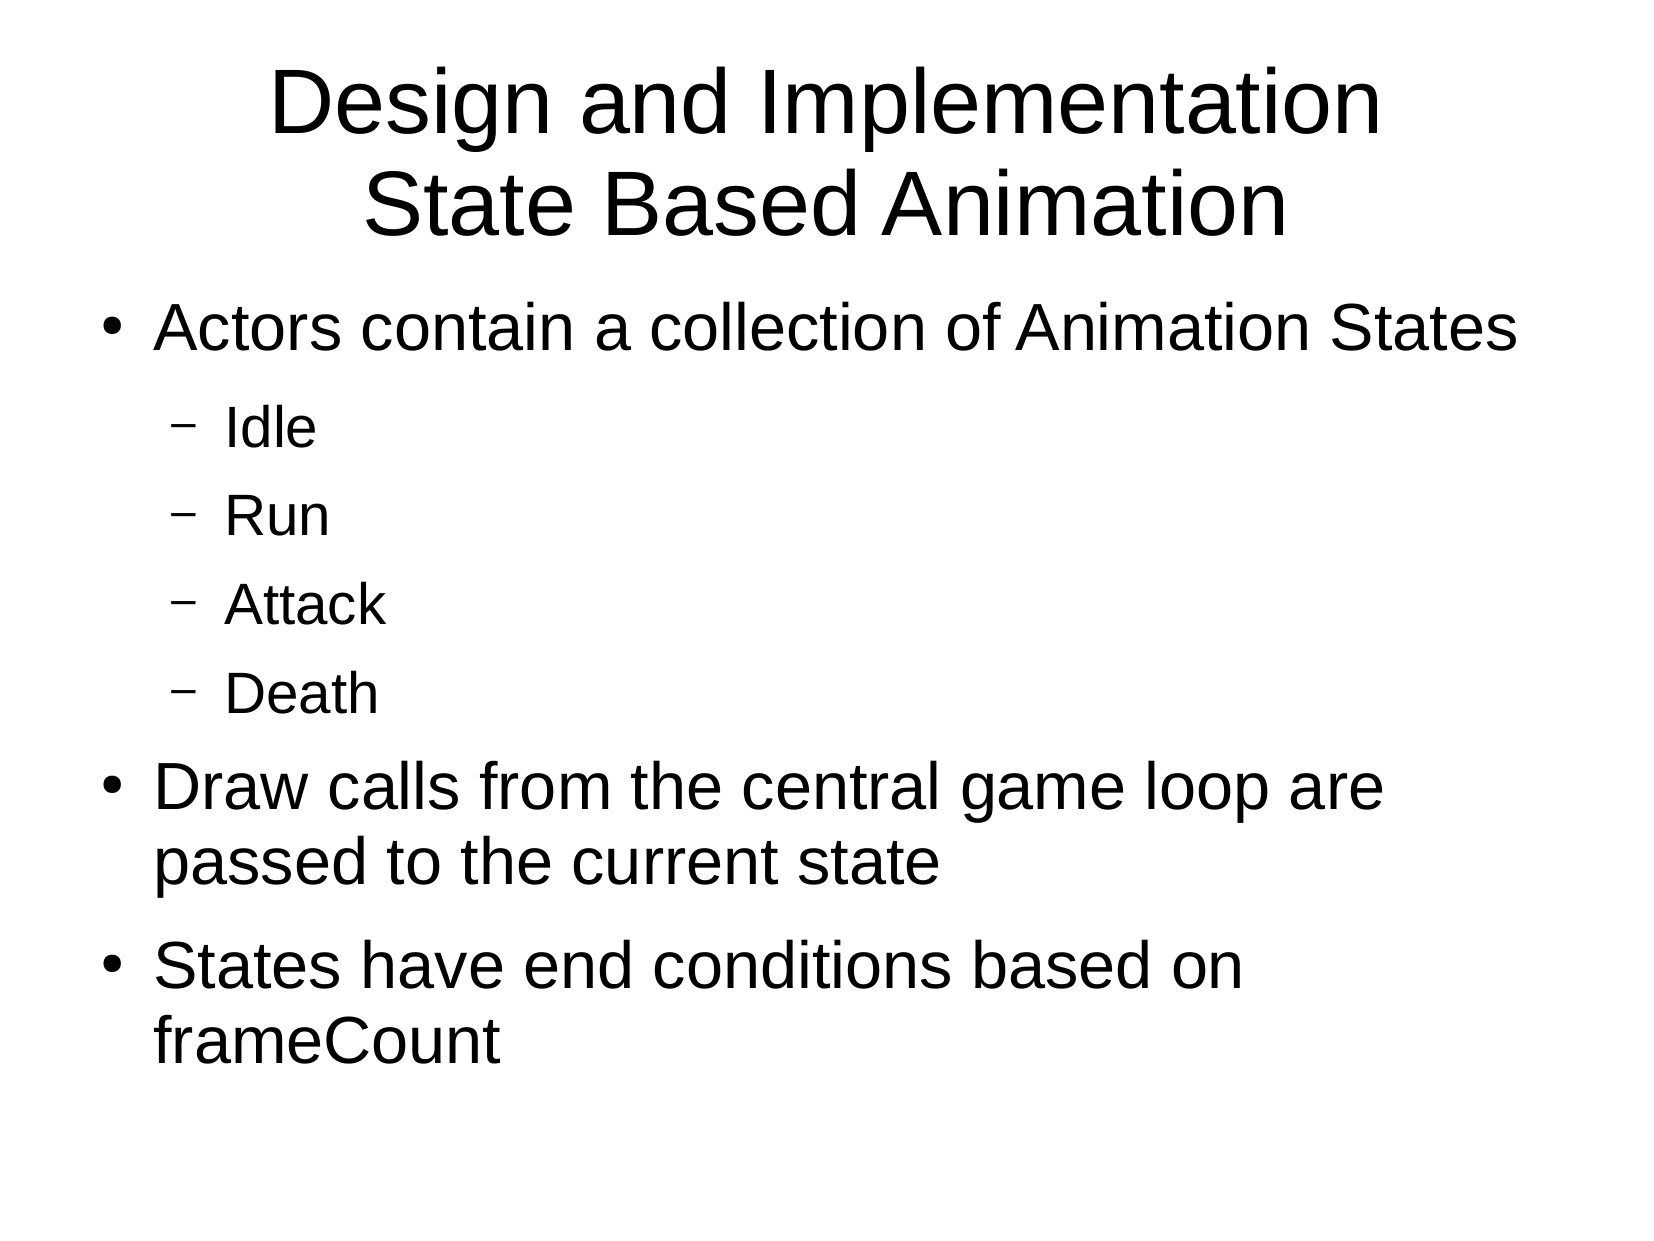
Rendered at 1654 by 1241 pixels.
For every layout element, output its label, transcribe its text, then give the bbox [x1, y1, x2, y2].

list Actors contain a collection of Animation States Idle Run Attack Death Draw calls from the central game loop are passed to the current state States have end conditions based on frameCount [82, 290, 1571, 1109]
title Design and Implementation State Based Animation [82, 49, 1571, 257]
